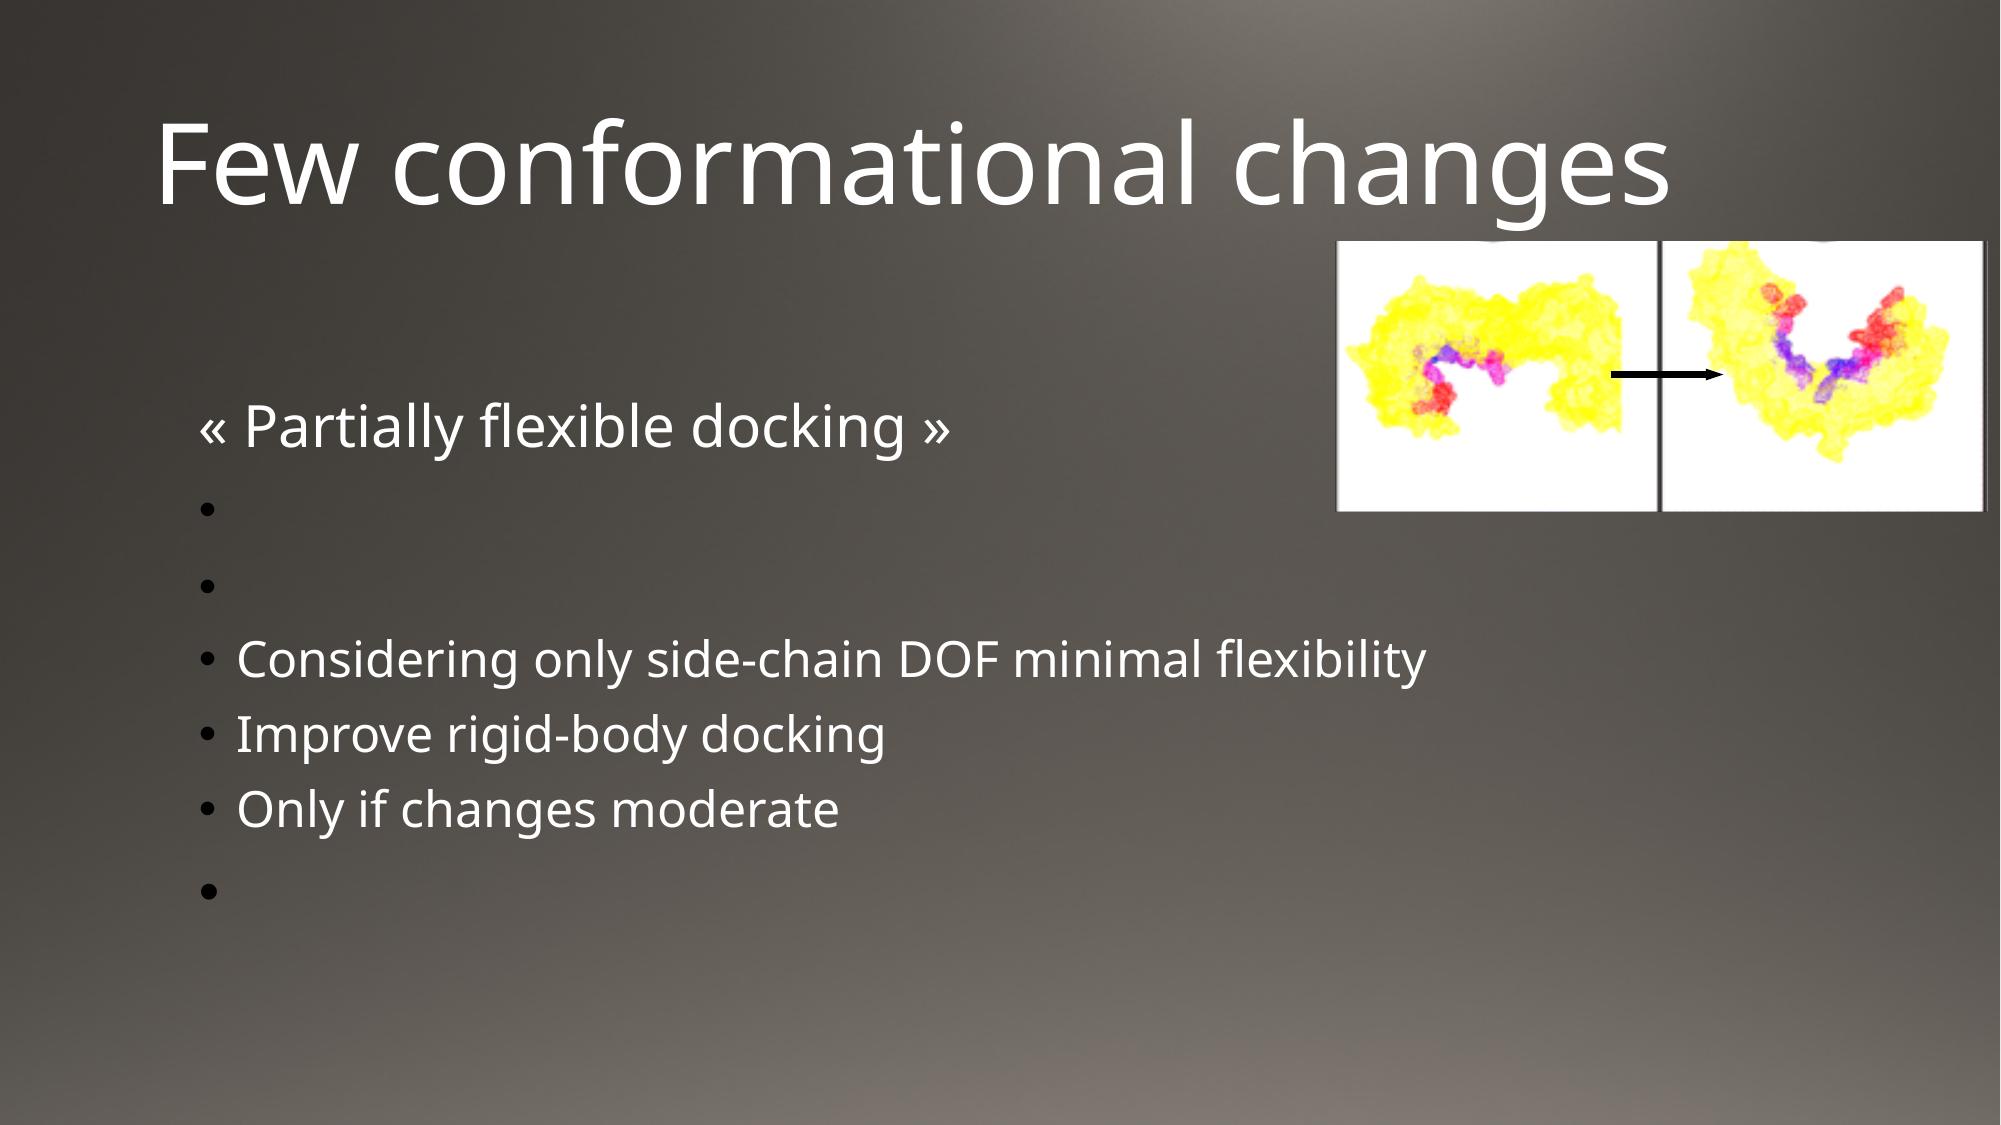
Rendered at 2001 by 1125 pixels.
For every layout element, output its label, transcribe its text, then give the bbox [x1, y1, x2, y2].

title Few conformational changes [137, 59, 1863, 278]
picture [1335, 241, 1988, 512]
list « Partially flexible docking » Considering only side-chain DOF minimal flexibility Improve rigid-body docking Only if changes moderate [183, 299, 1863, 1014]
